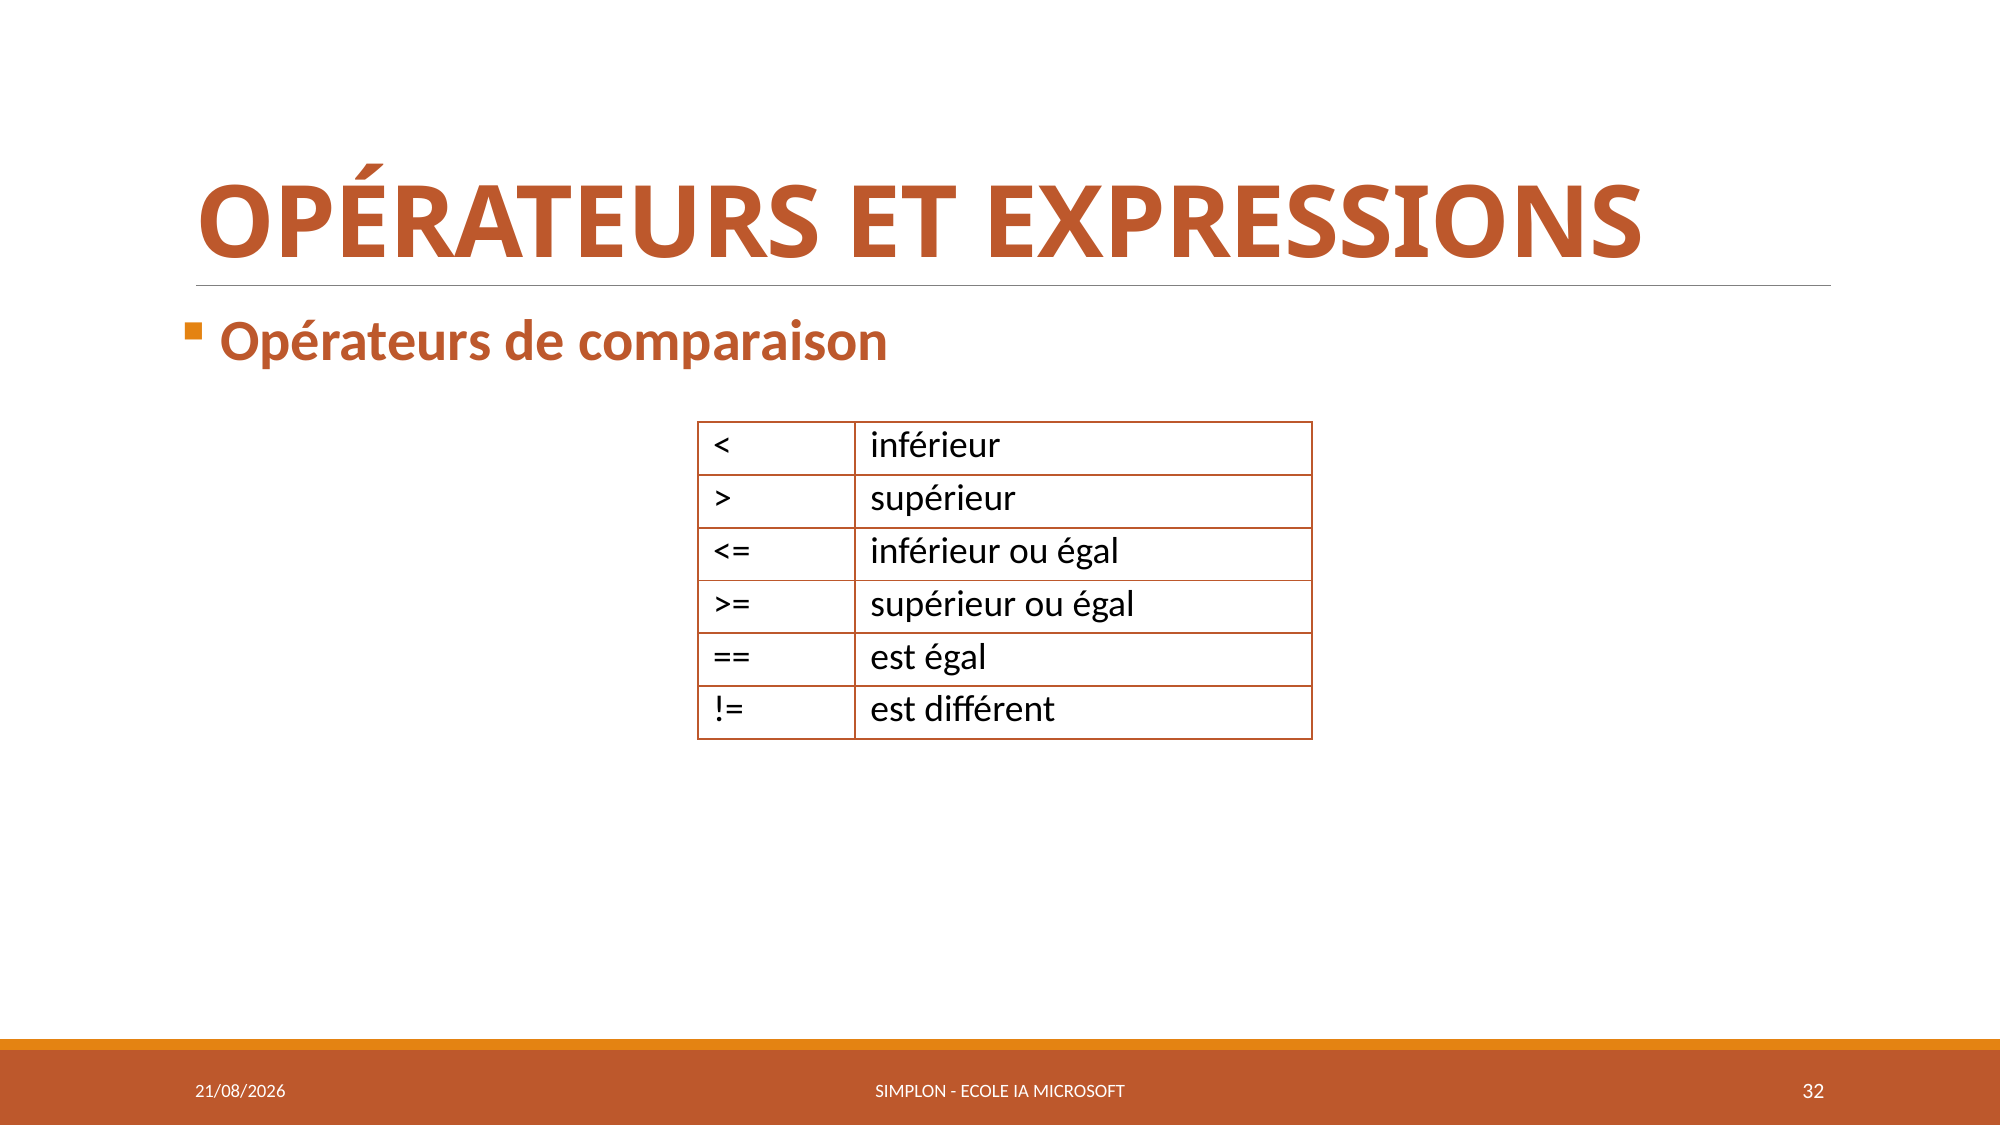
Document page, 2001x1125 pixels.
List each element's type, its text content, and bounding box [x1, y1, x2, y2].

table_cell != [699, 687, 854, 738]
title OPÉRATEURS ET EXPRESSIONS [180, 47, 1830, 285]
table_cell est égal [856, 634, 1311, 685]
table_cell supérieur ou égal [856, 581, 1311, 632]
table_cell supérieur [856, 476, 1311, 527]
slide_number 16/01/2020 [180, 1059, 586, 1120]
table_cell est différent [856, 687, 1311, 738]
table_cell <= [699, 529, 854, 580]
footer Simplon - Ecole IA Microsoft [604, 1059, 1396, 1120]
table_cell == [699, 634, 854, 685]
table_header inférieur [856, 423, 1311, 474]
list Opérateurs de comparaison [180, 302, 1830, 976]
slide_number <numéro> [1624, 1059, 1840, 1120]
table_cell > [699, 476, 854, 527]
table_cell inférieur ou égal [856, 529, 1311, 580]
table_header < [699, 423, 854, 474]
table_cell >= [699, 581, 854, 632]
